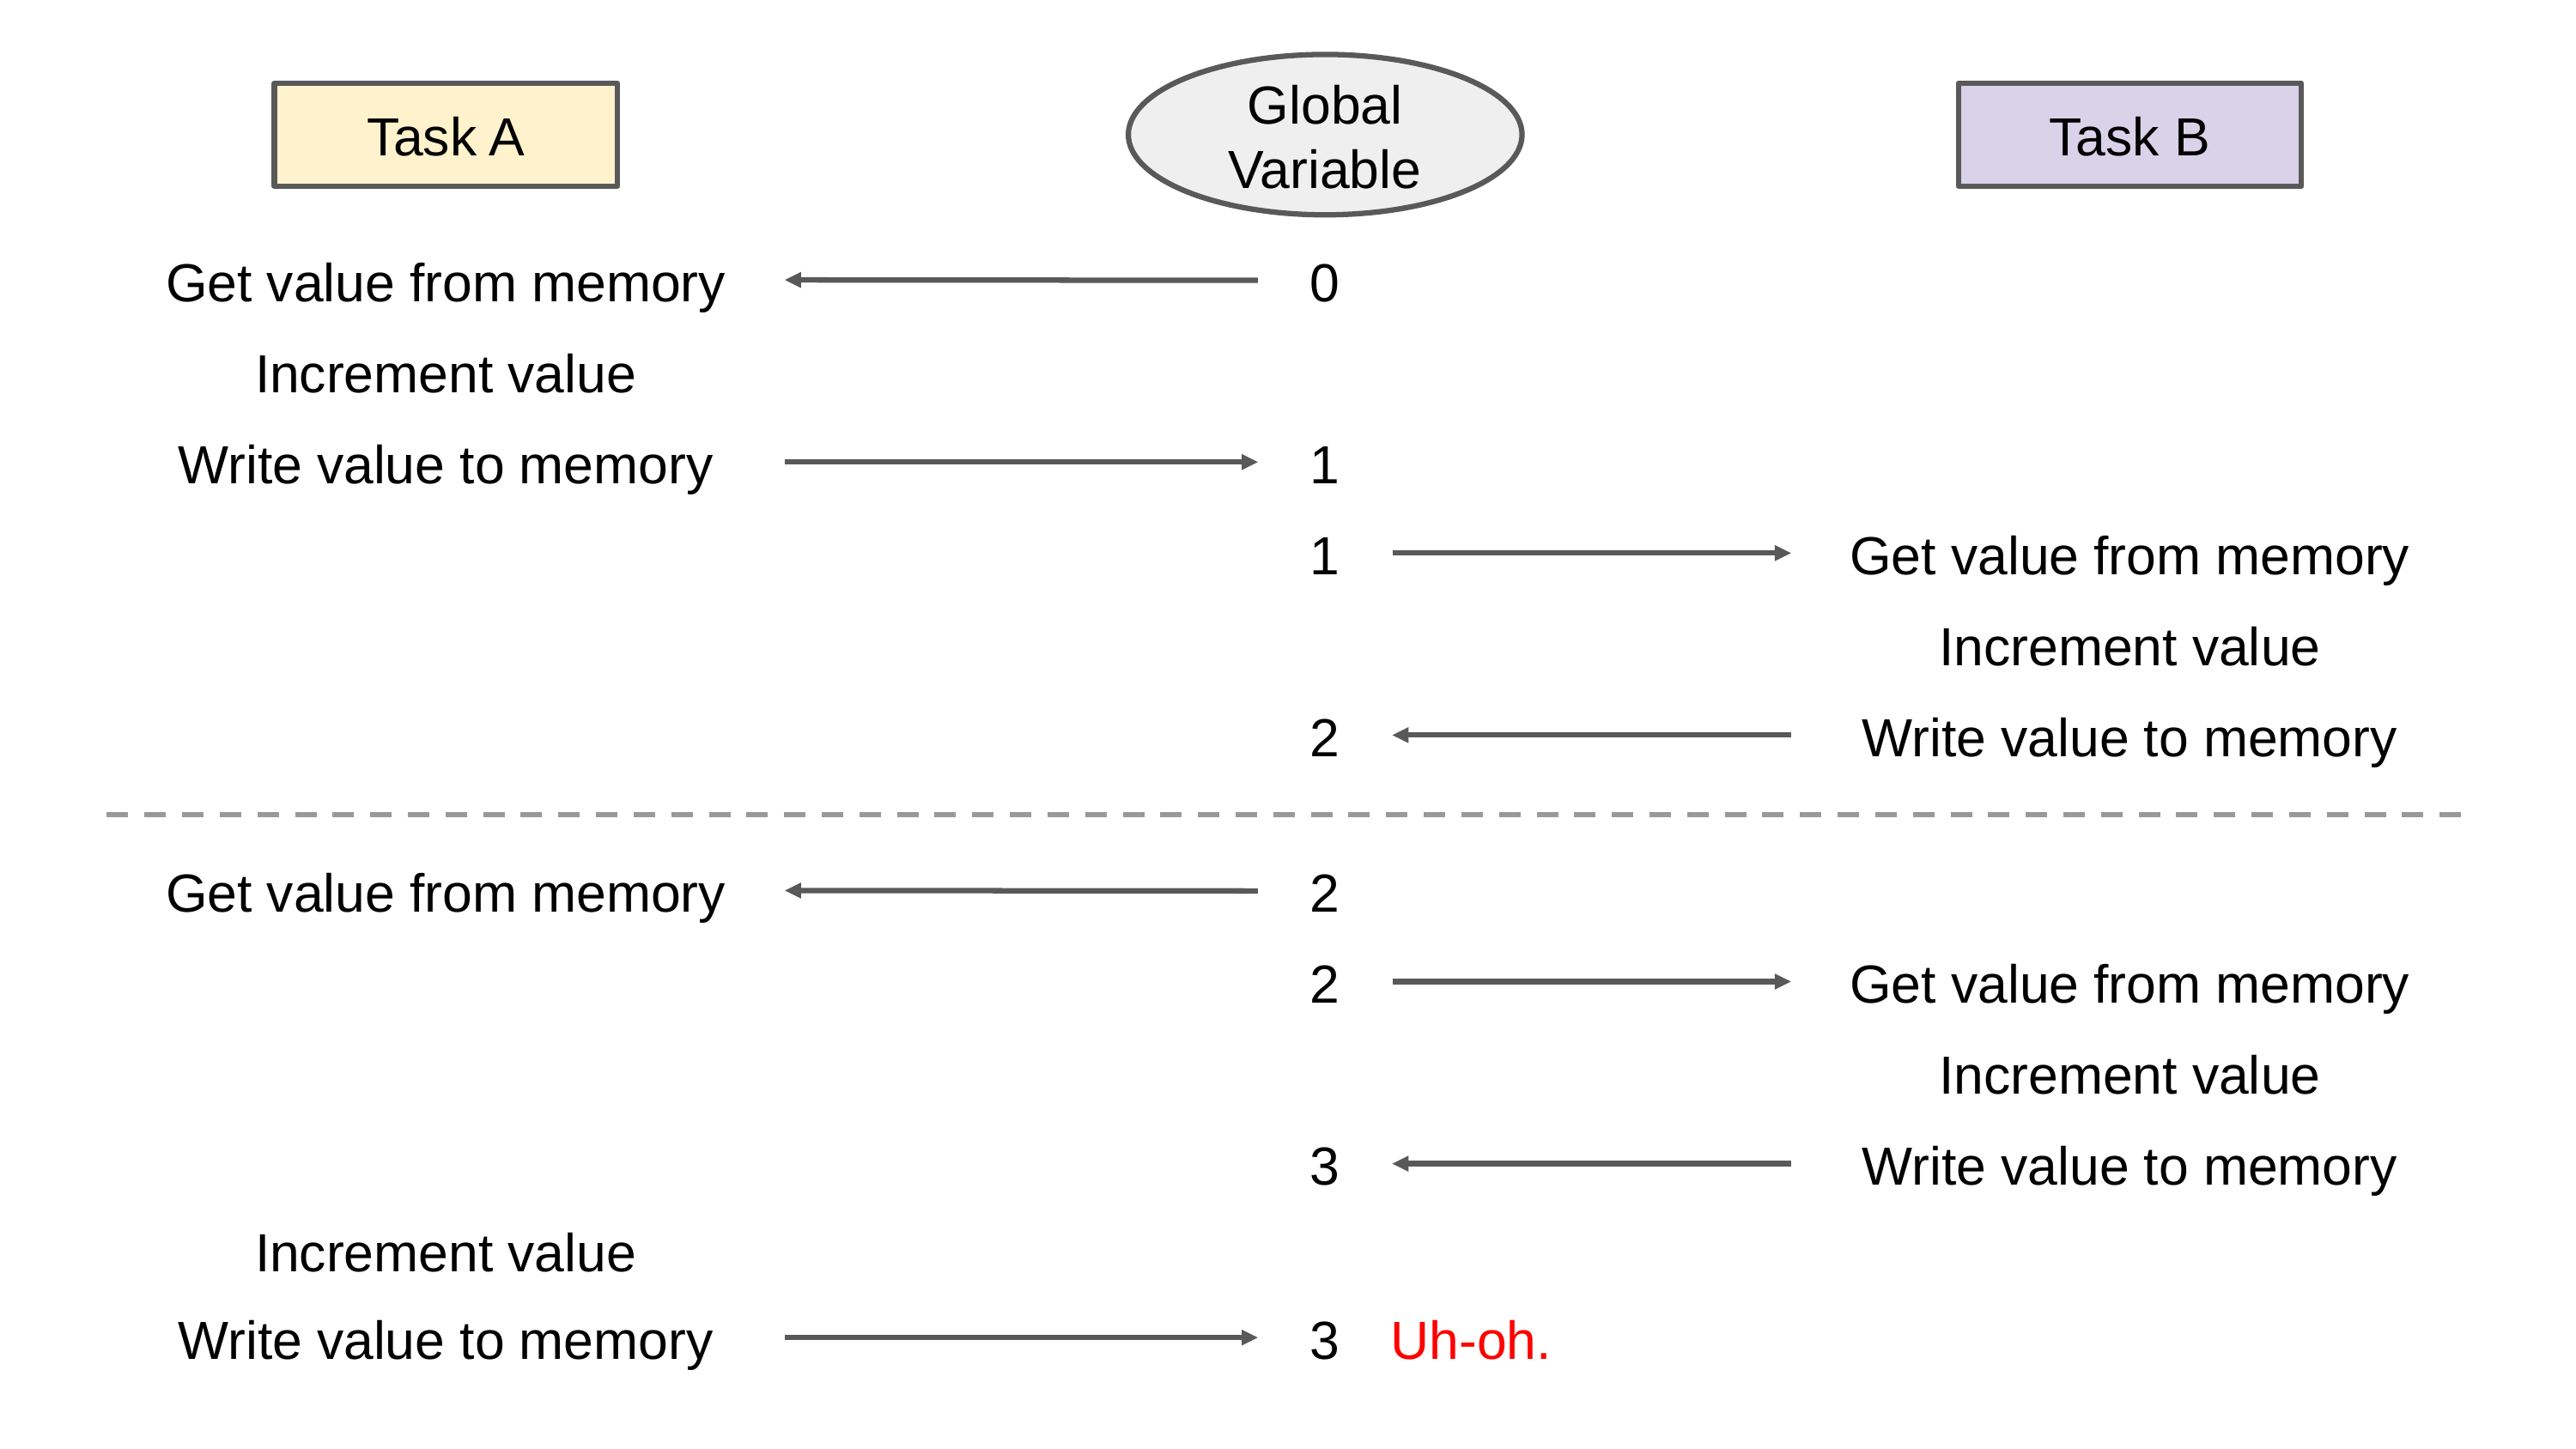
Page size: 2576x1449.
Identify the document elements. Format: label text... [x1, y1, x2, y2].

text_box Increment value [1790, 1028, 2470, 1119]
text_box Write value to memory [106, 1292, 786, 1383]
text_box Increment value [106, 325, 786, 416]
text_box 2 [1257, 936, 1393, 1027]
text_box 3 [1257, 1119, 1393, 1210]
text_box Uh-oh. [1377, 1292, 1627, 1383]
text_box Global Variable [1128, 54, 1522, 215]
text_box Write value to memory [1790, 689, 2470, 780]
text_box Get value from memory [1790, 936, 2470, 1027]
text_box Get value from memory [106, 234, 786, 325]
text_box Get value from memory [106, 845, 786, 936]
text_box Get value from memory [1790, 507, 2470, 598]
text_box Task B [1958, 83, 2302, 186]
text_box Write value to memory [1790, 1119, 2470, 1210]
text_box 2 [1257, 689, 1393, 780]
text_box 3 [1257, 1292, 1377, 1383]
text_box 1 [1257, 416, 1393, 507]
text_box 0 [1257, 234, 1393, 325]
text_box 2 [1257, 845, 1393, 936]
text_box Task A [274, 83, 617, 186]
text_box Increment value [106, 1205, 786, 1292]
text_box Write value to memory [106, 416, 786, 507]
text_box 1 [1257, 507, 1393, 598]
text_box Increment value [1790, 598, 2470, 689]
